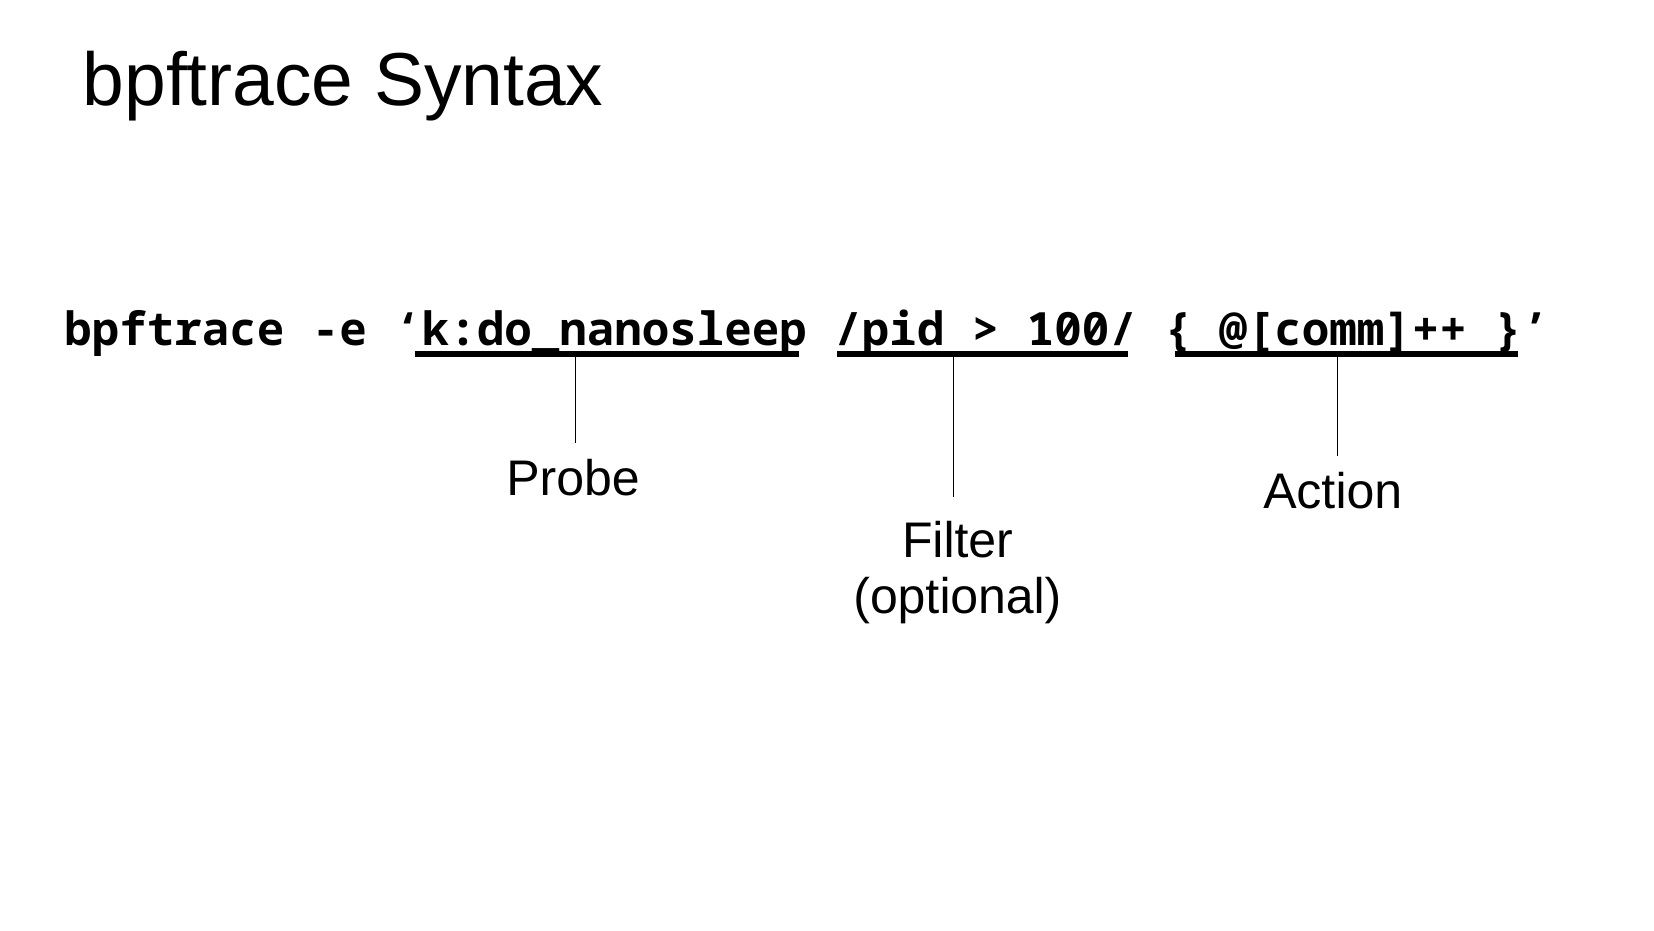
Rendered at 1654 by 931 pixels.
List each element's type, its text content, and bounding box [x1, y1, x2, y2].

title bpftrace Syntax [82, 20, 1571, 139]
text_box Action [1248, 455, 1427, 591]
text_box Probe [491, 442, 666, 578]
text_box bpftrace -e ‘k:do_nanosleep /pid > 100/ { @[comm]++ }’ [49, 288, 1621, 350]
text_box Filter (optional) [827, 505, 1088, 702]
